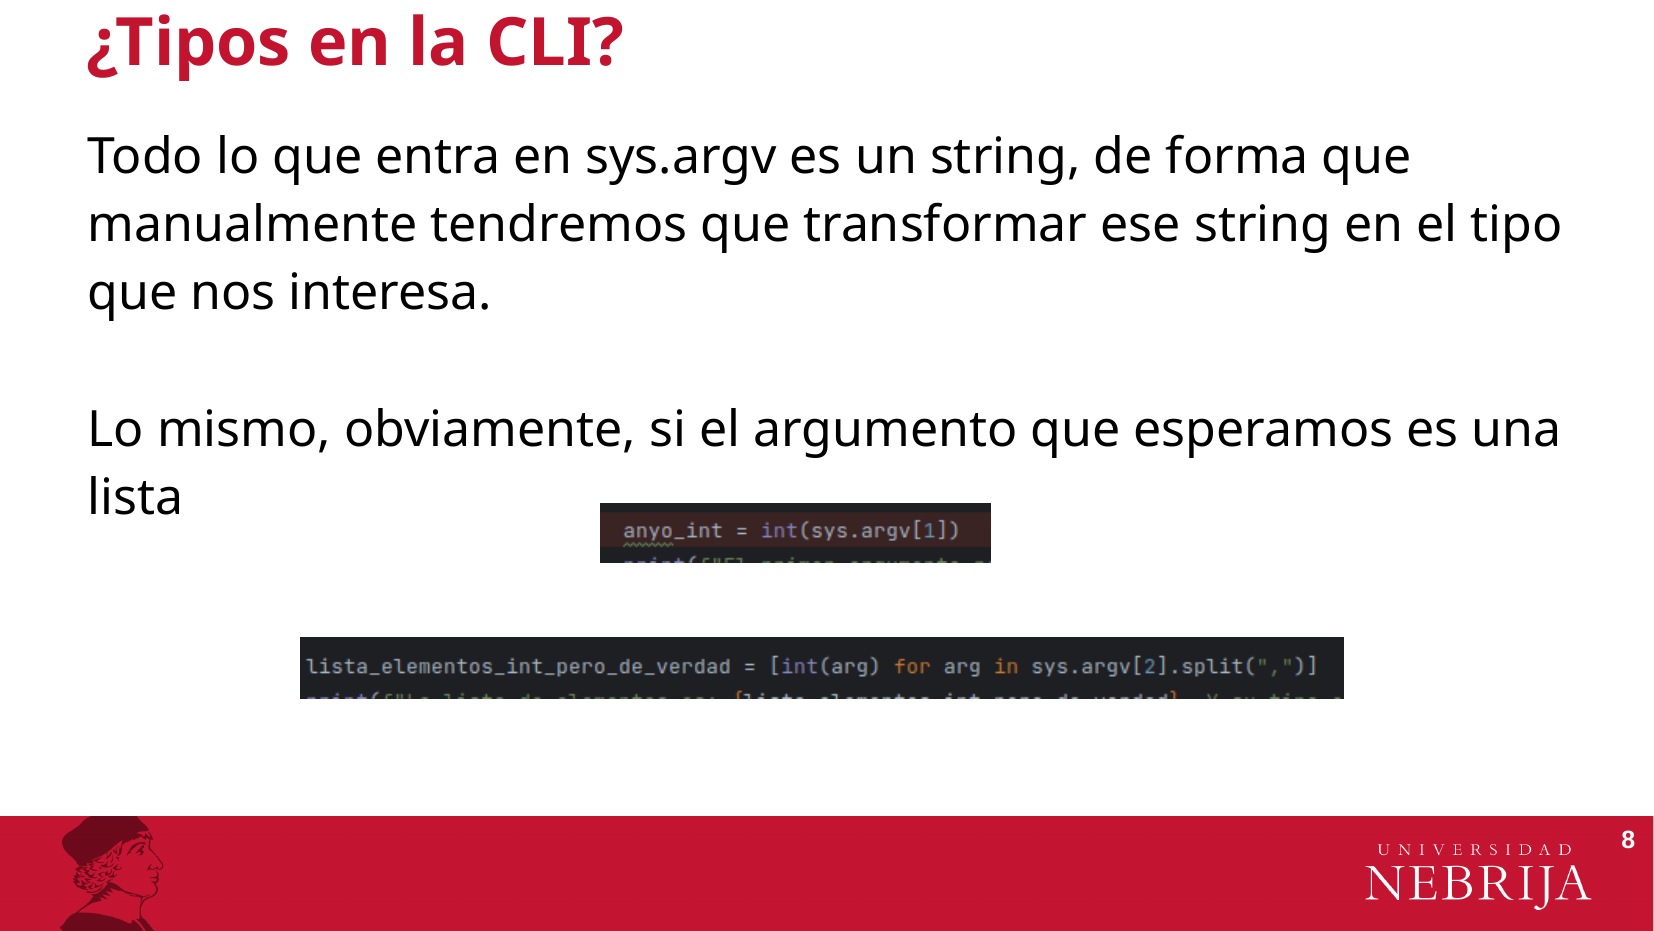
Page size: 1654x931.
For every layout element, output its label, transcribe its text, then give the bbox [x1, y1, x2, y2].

text_box Todo lo que entra en sys.argv es un string, de forma que manualmente tendremos que transformar ese string en el tipo que nos interesa. Lo mismo, obviamente, si el argumento que esperamos es una lista [37, 112, 1651, 788]
picture [300, 637, 1344, 699]
picture [0, 816, 1654, 931]
picture [600, 503, 991, 563]
text_box ¿Tipos en la CLI? [0, 0, 1650, 87]
